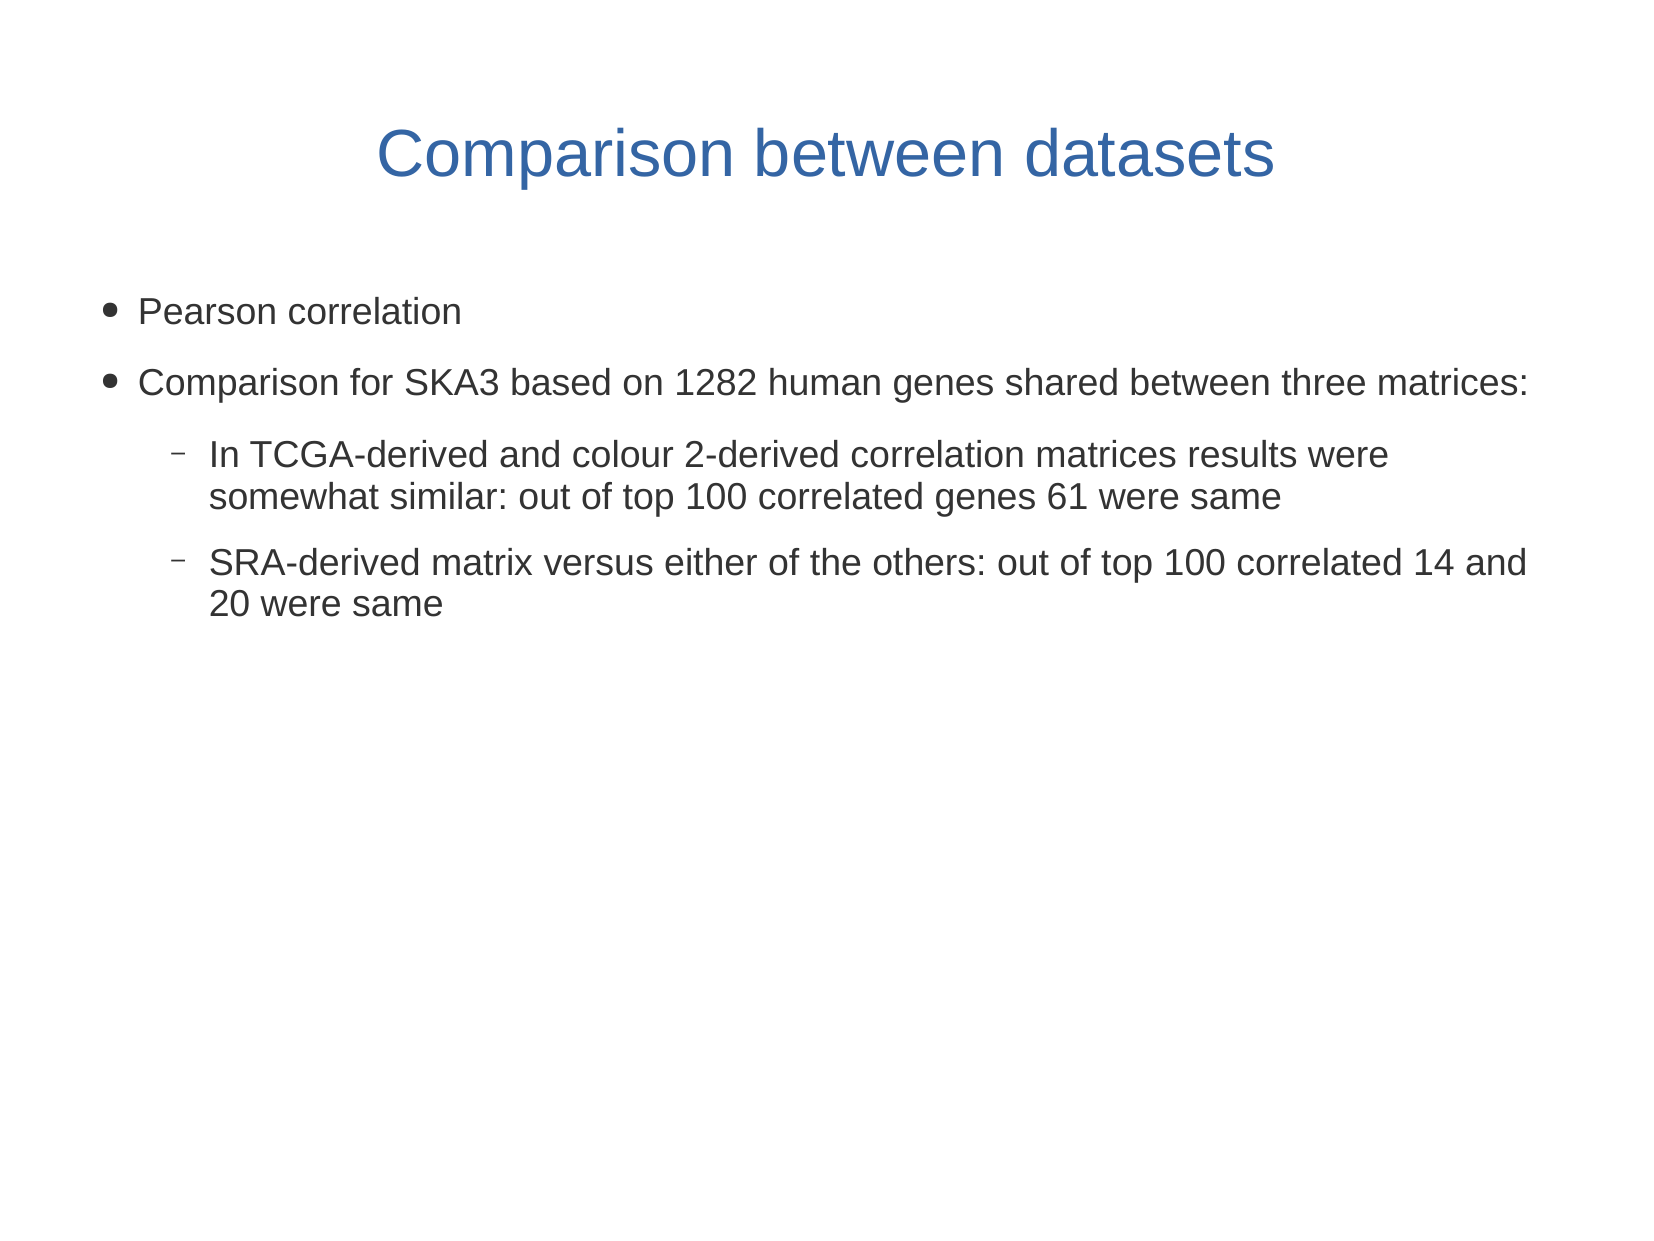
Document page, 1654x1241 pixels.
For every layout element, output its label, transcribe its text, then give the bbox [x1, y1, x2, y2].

title Comparison between datasets [82, 49, 1571, 257]
list Pearson correlation Comparison for SKA3 based on 1282 human genes shared between three matrices: In TCGA-derived and colour 2-derived correlation matrices results were somewhat similar: out of top 100 correlated genes 61 were same SRA-derived matrix versus either of the others: out of top 100 correlated 14 and 20 were same [82, 290, 1571, 1010]
